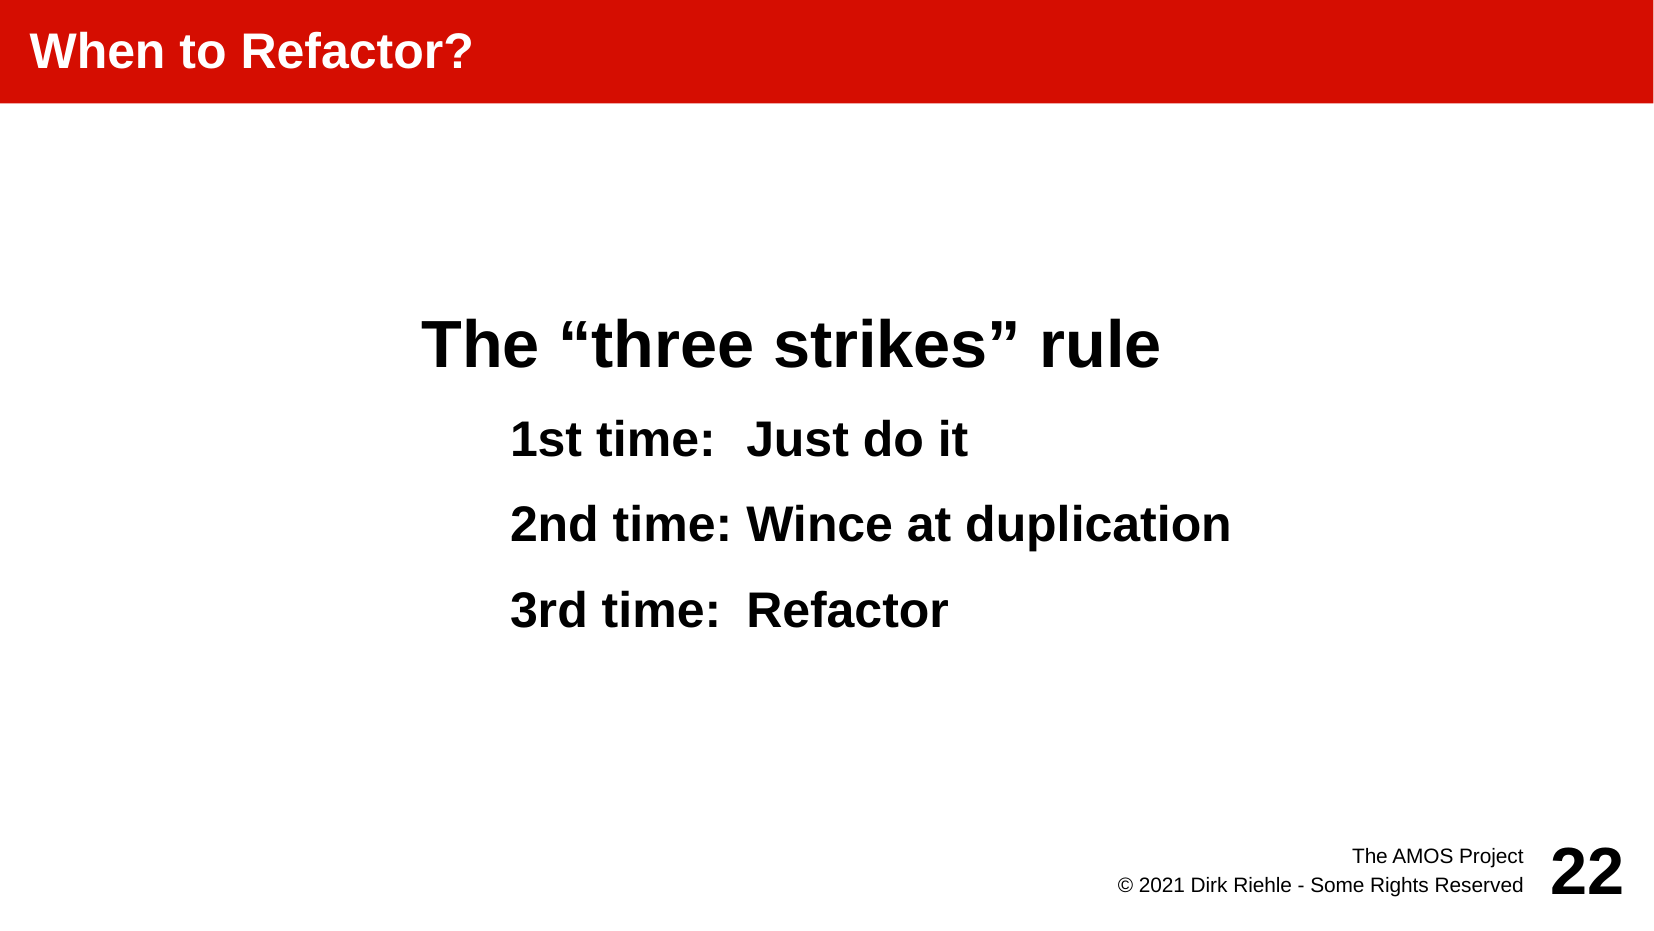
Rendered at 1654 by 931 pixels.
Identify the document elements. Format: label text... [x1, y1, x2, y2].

subtitle The “three strikes” rule 1st time: Just do it 2nd time: Wince at duplication 3rd time: Refactor [29, 132, 1625, 813]
title When to Refactor? [0, 0, 1654, 104]
